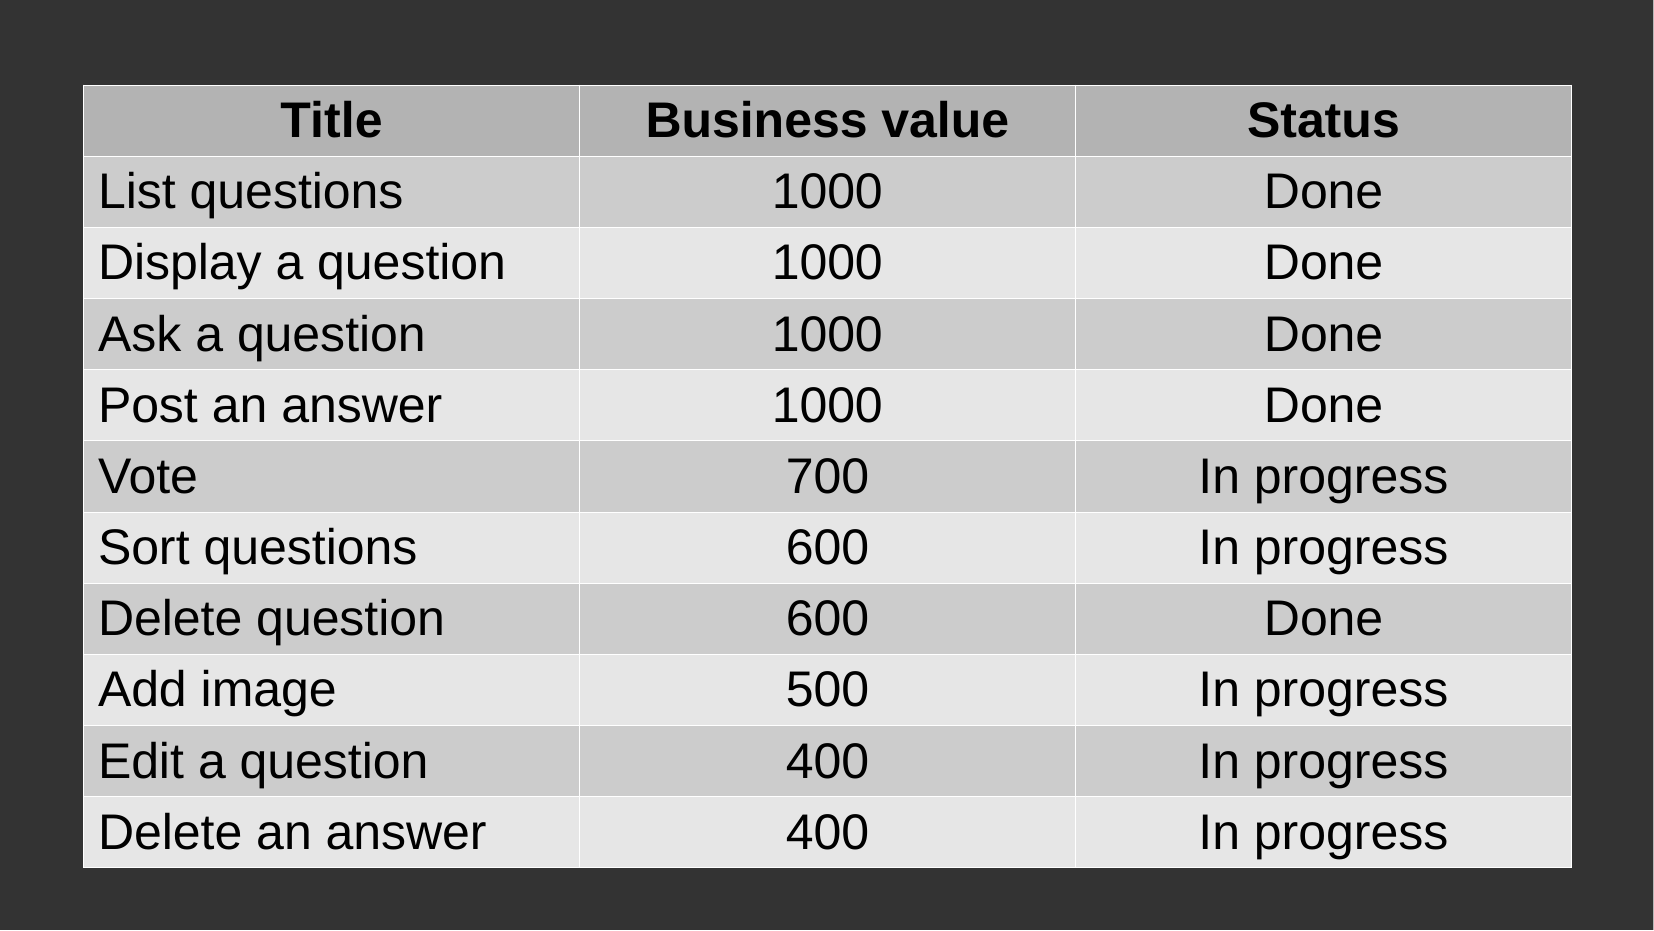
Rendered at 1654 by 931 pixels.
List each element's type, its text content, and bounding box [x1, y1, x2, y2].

table_cell List questions [84, 157, 579, 227]
table_cell 1000 [580, 157, 1075, 227]
table_cell In progress [1076, 797, 1571, 867]
table_cell Vote [84, 441, 579, 512]
table_cell 700 [580, 441, 1075, 512]
table_cell In progress [1076, 655, 1571, 725]
table_cell 1000 [580, 370, 1075, 440]
table_cell Done [1076, 228, 1571, 298]
table_cell Sort questions [84, 513, 579, 583]
table_header Status [1076, 86, 1571, 156]
table_cell 1000 [580, 299, 1075, 369]
table_cell 400 [580, 797, 1075, 867]
table_cell In progress [1076, 441, 1571, 512]
table_cell Delete an answer [84, 797, 579, 867]
table_cell Ask a question [84, 299, 579, 369]
table_cell Add image [84, 655, 579, 725]
table_cell Edit a question [84, 726, 579, 796]
table_header Business value [580, 86, 1075, 156]
table_cell Done [1076, 299, 1571, 369]
table_cell Done [1076, 584, 1571, 654]
table_cell 400 [580, 726, 1075, 796]
table_header Title [84, 86, 579, 156]
table_cell In progress [1076, 726, 1571, 796]
table_cell Done [1076, 157, 1571, 227]
table_cell In progress [1076, 513, 1571, 583]
table_cell Post an answer [84, 370, 579, 440]
table_cell Done [1076, 370, 1571, 440]
table_cell 600 [580, 513, 1075, 583]
table_cell Delete question [84, 584, 579, 654]
table_cell 600 [580, 584, 1075, 654]
table_cell 500 [580, 655, 1075, 725]
table_cell Display a question [84, 228, 579, 298]
table_cell 1000 [580, 228, 1075, 298]
